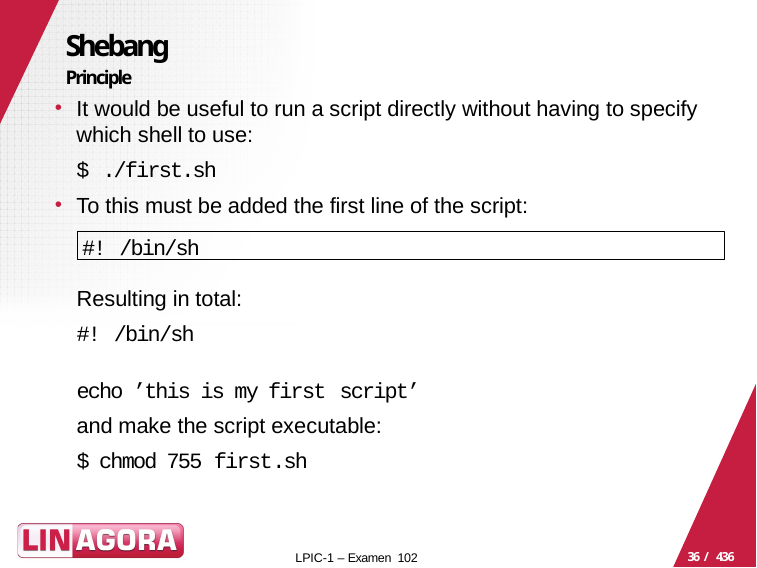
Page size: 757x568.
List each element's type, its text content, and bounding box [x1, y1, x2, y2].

slide_number <numéro> / 436 [683, 549, 747, 568]
title Shebang [63, 26, 692, 65]
picture [0, 0, 352, 352]
footer LPIC-1 – Examen 102 [293, 549, 420, 568]
text_box Resulting in total: #! /bin/sh echo ’this is my first script’ and make the script executable: $ chmod 755 first.sh [74, 284, 485, 473]
text_box Principle It would be useful to run a script directly without having to specify which shell to use: $ ./first.sh To this must be added the first line of the script: [52, 65, 721, 218]
text_box [17, 519, 184, 562]
text_box #! /bin/sh [77, 231, 725, 260]
